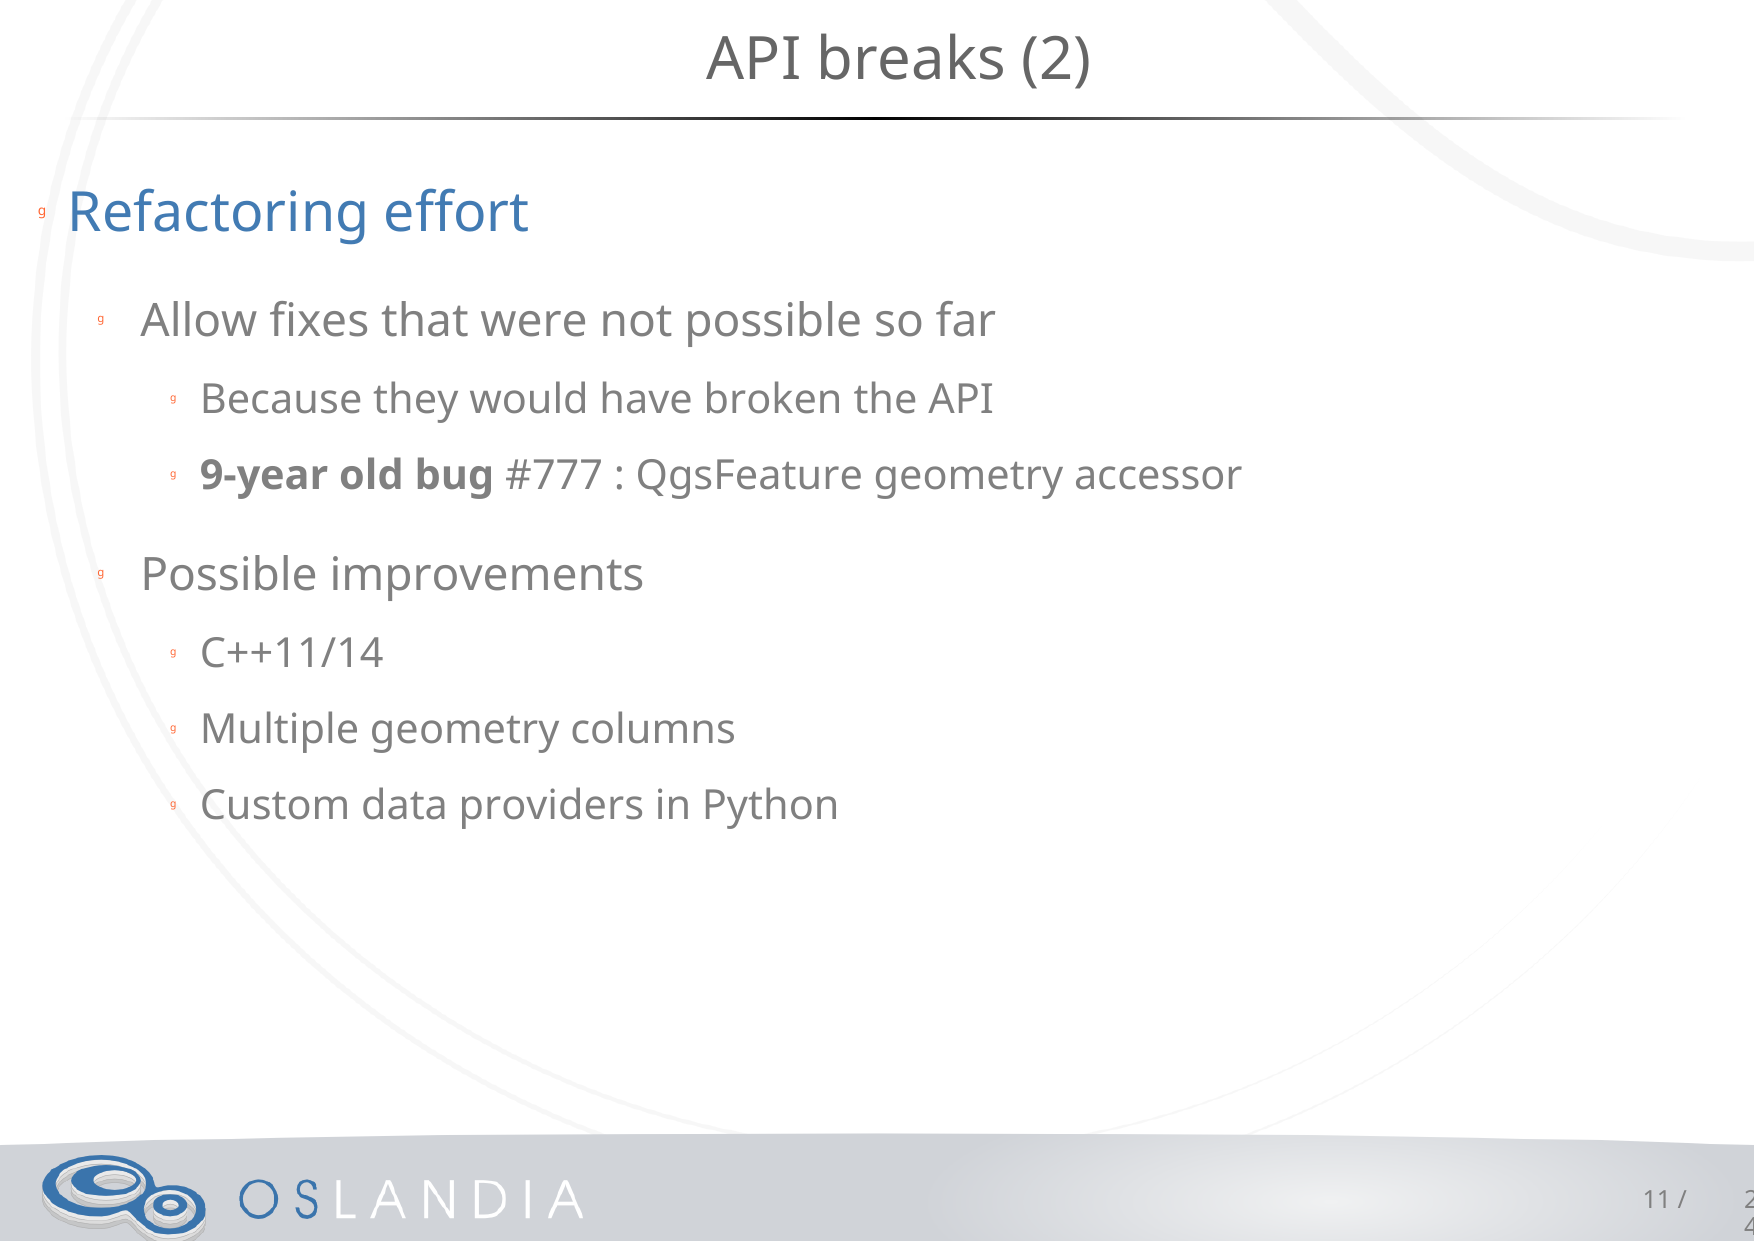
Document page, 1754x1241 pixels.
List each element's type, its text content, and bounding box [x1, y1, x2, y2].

picture [1747, 1221, 1753, 1229]
list Refactoring effort Allow fixes that were not possible so far Because they would have broken the API 9-year old bug #777 : QgsFeature geometry accessor Possible improvements C++11/14 Multiple geometry columns Custom data providers in Python [37, 172, 1710, 1090]
picture [0, 0, 1754, 1241]
title API breaks (2) [31, 14, 1754, 98]
